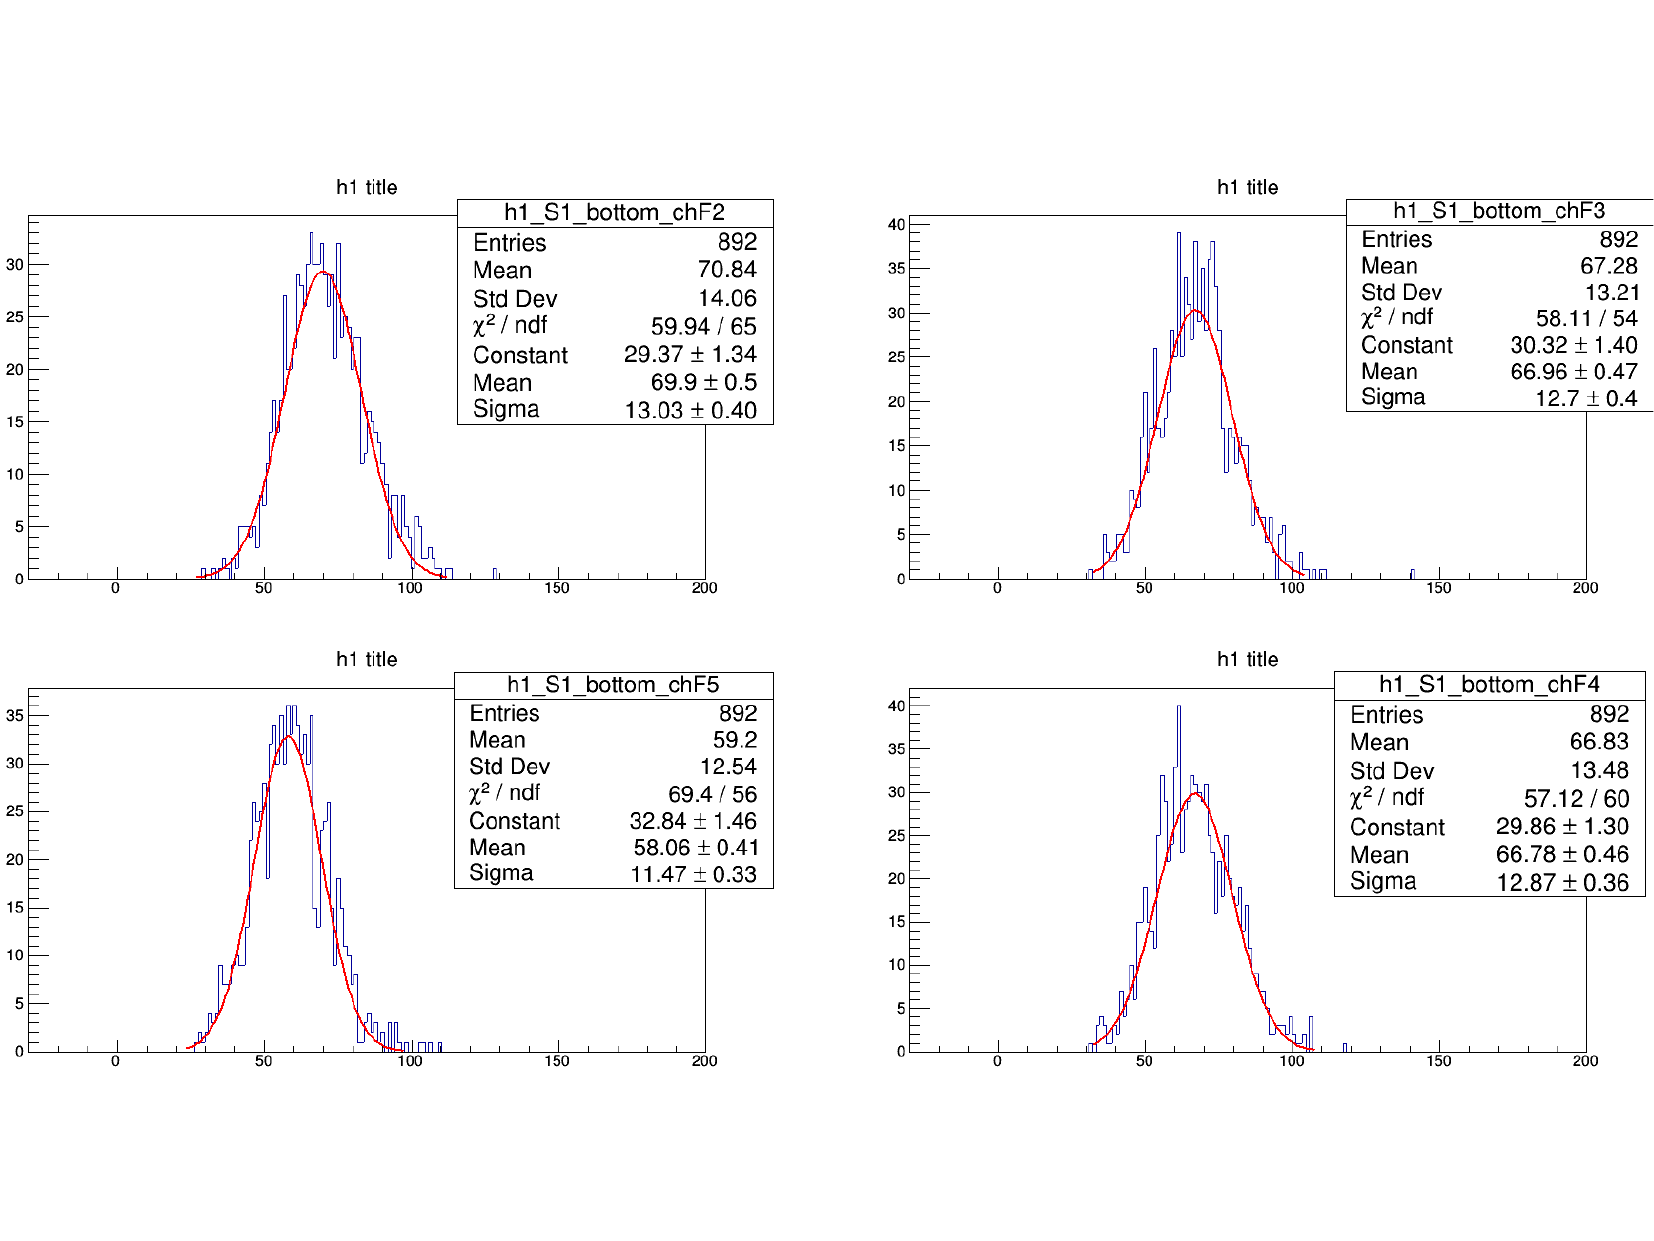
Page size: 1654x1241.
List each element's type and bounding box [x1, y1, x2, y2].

picture [6, 170, 1654, 1077]
